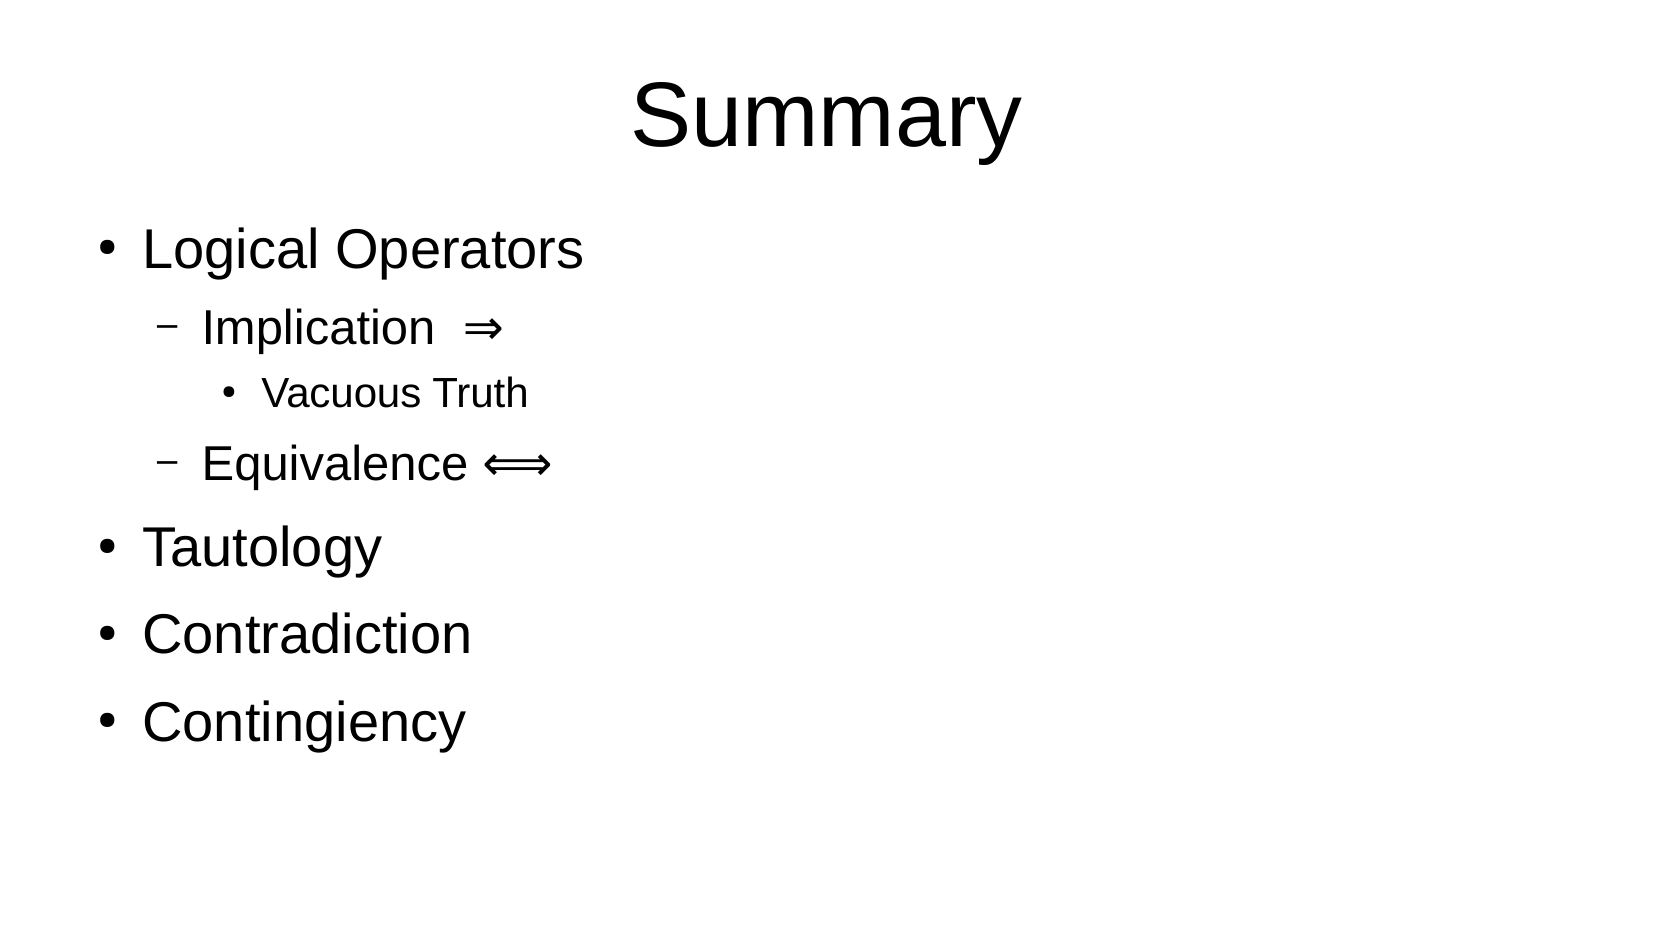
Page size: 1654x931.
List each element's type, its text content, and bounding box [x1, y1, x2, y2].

list Logical Operators Implication ⇒ Vacuous Truth Equivalence ⟺ Tautology Contradiction Contingiency [82, 217, 1571, 758]
title Summary [82, 37, 1571, 193]
